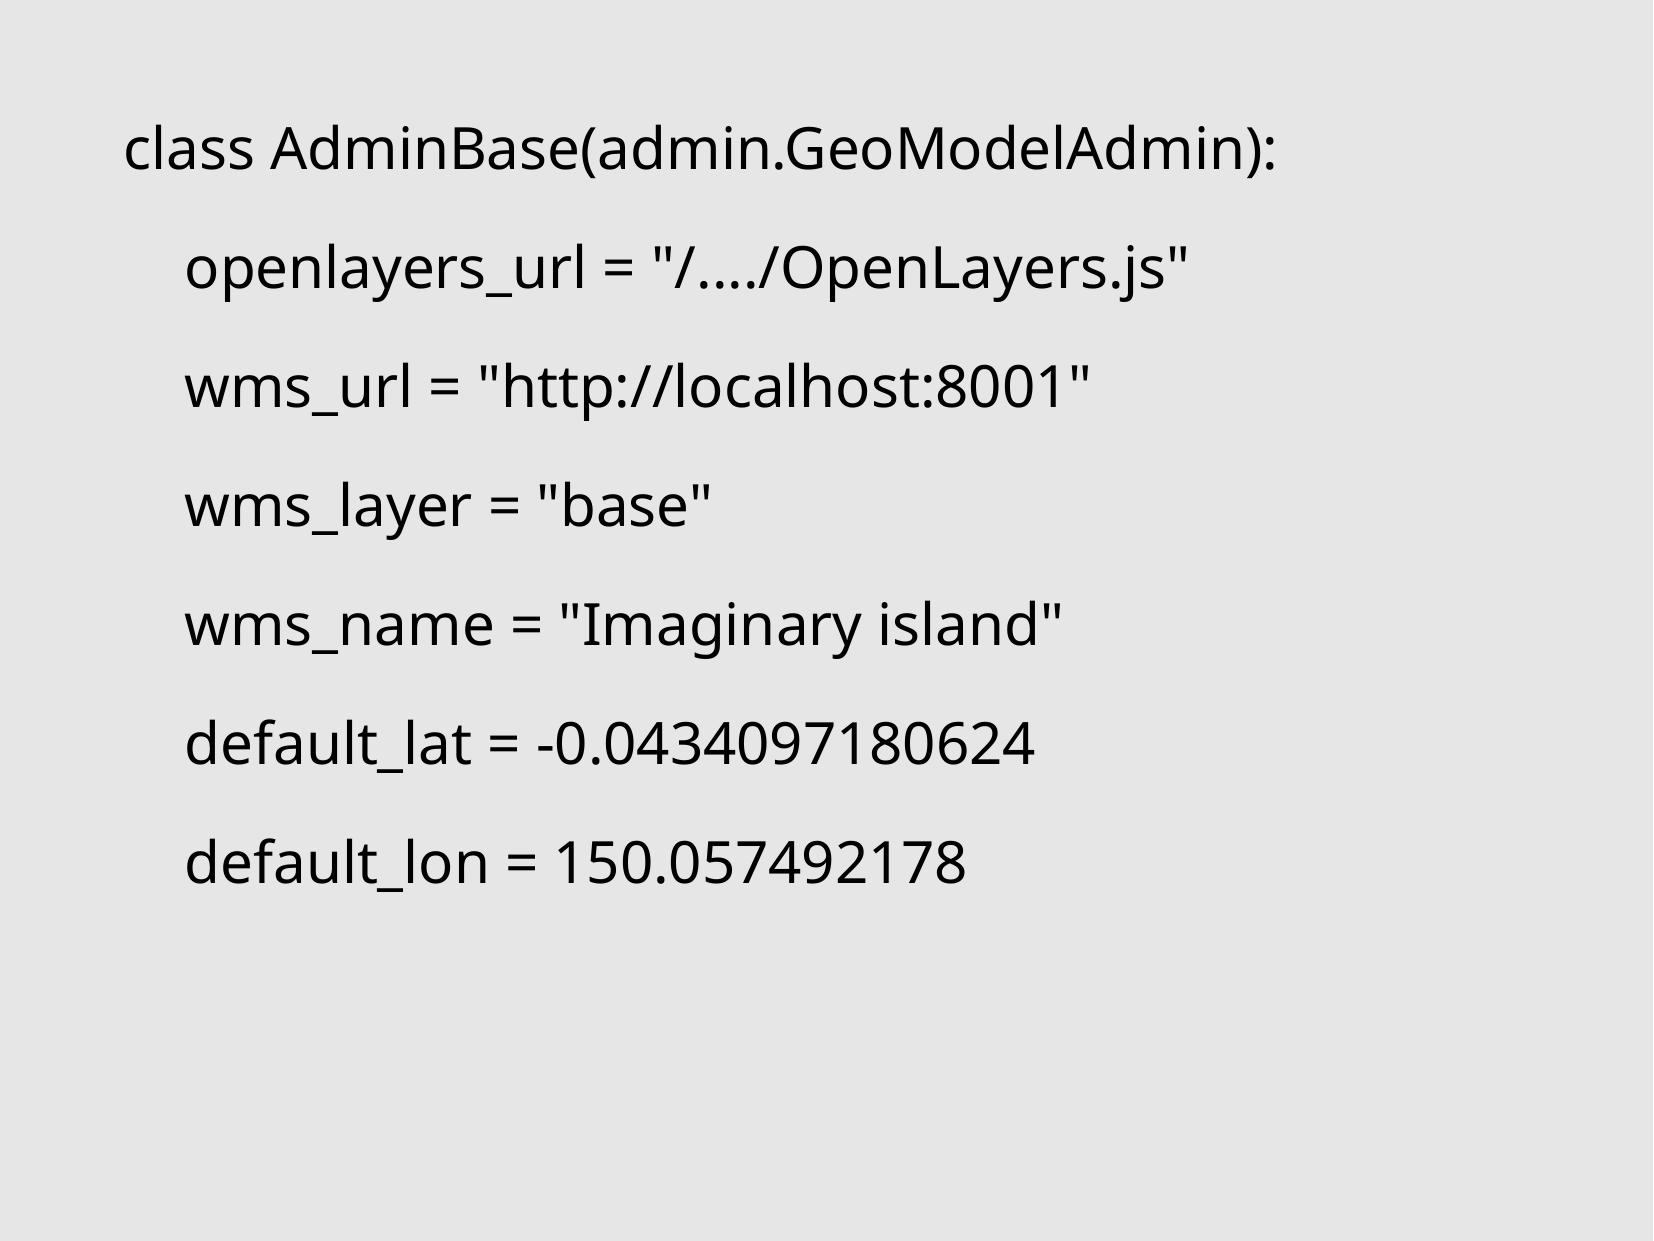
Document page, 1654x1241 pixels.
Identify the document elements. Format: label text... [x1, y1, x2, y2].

text_box class AdminBase(admin.GeoModelAdmin): openlayers_url = "/..../OpenLayers.js" wms_url = "http://localhost:8001" wms_layer = "base" wms_name = "Imaginary island" default_lat = -0.0434097180624 default_lon = 150.057492178 [109, 60, 1544, 855]
